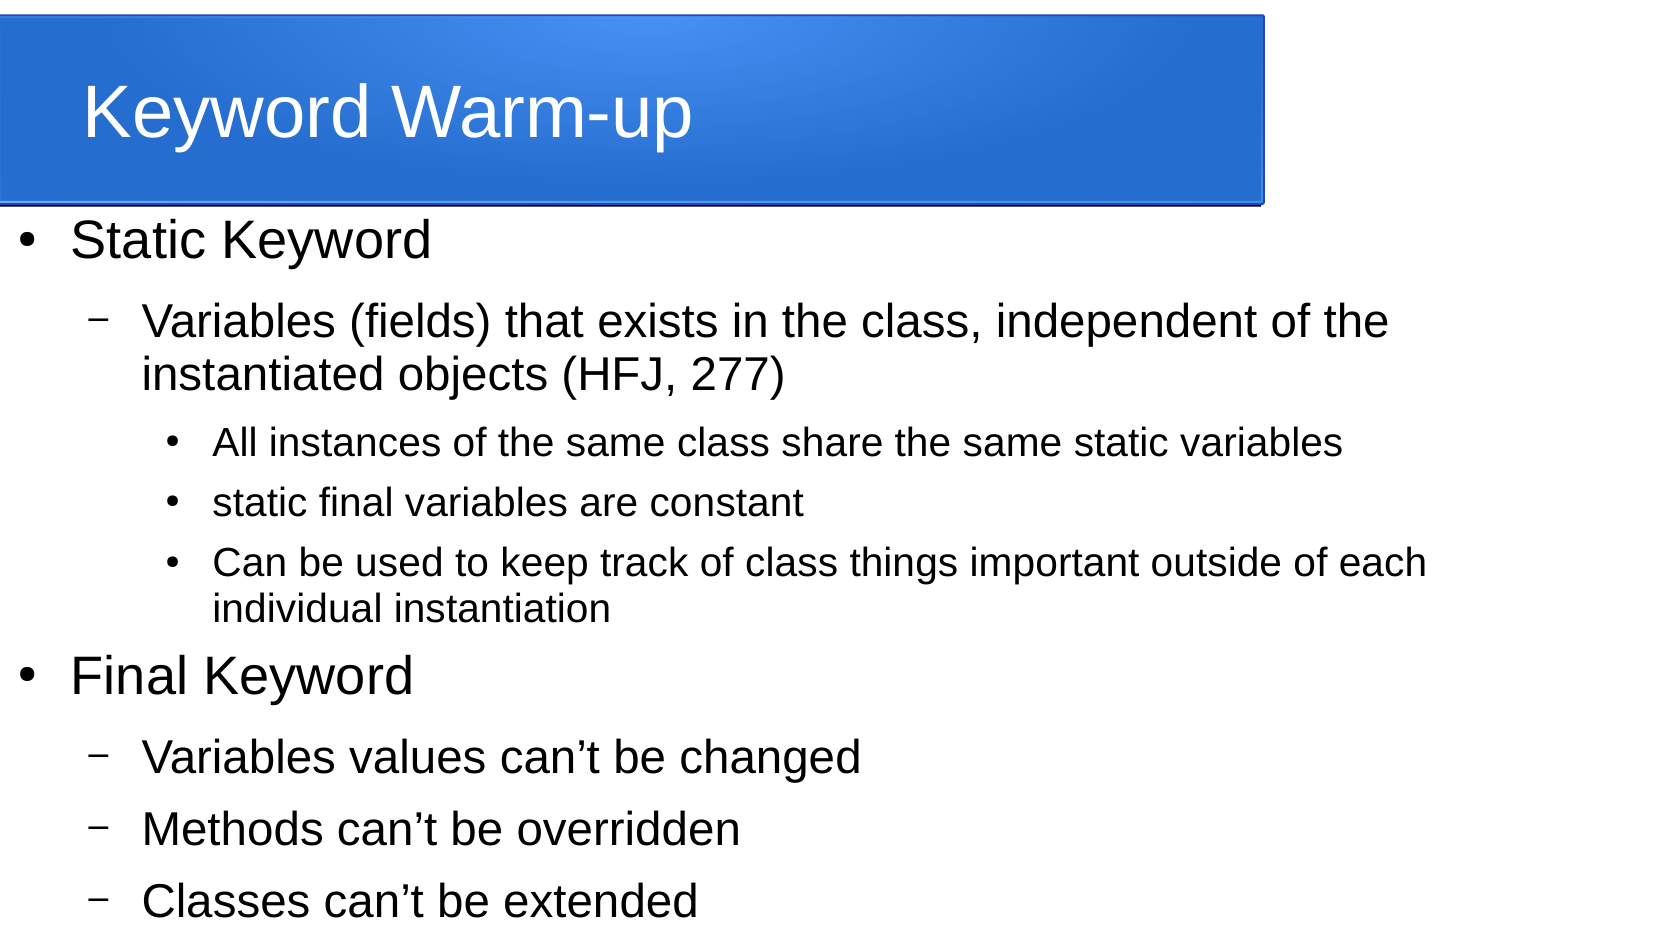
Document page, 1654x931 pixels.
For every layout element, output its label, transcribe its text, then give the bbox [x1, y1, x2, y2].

title Keyword Warm-up [82, 35, 1235, 189]
list Static Keyword Variables (fields) that exists in the class, independent of the instantiated objects (HFJ, 277) All instances of the same class share the same static variables static final variables are constant Can be used to keep track of class things important outside of each individual instantiation Final Keyword Variables values can’t be changed Methods can’t be overridden Classes can’t be extended [0, 210, 1531, 931]
